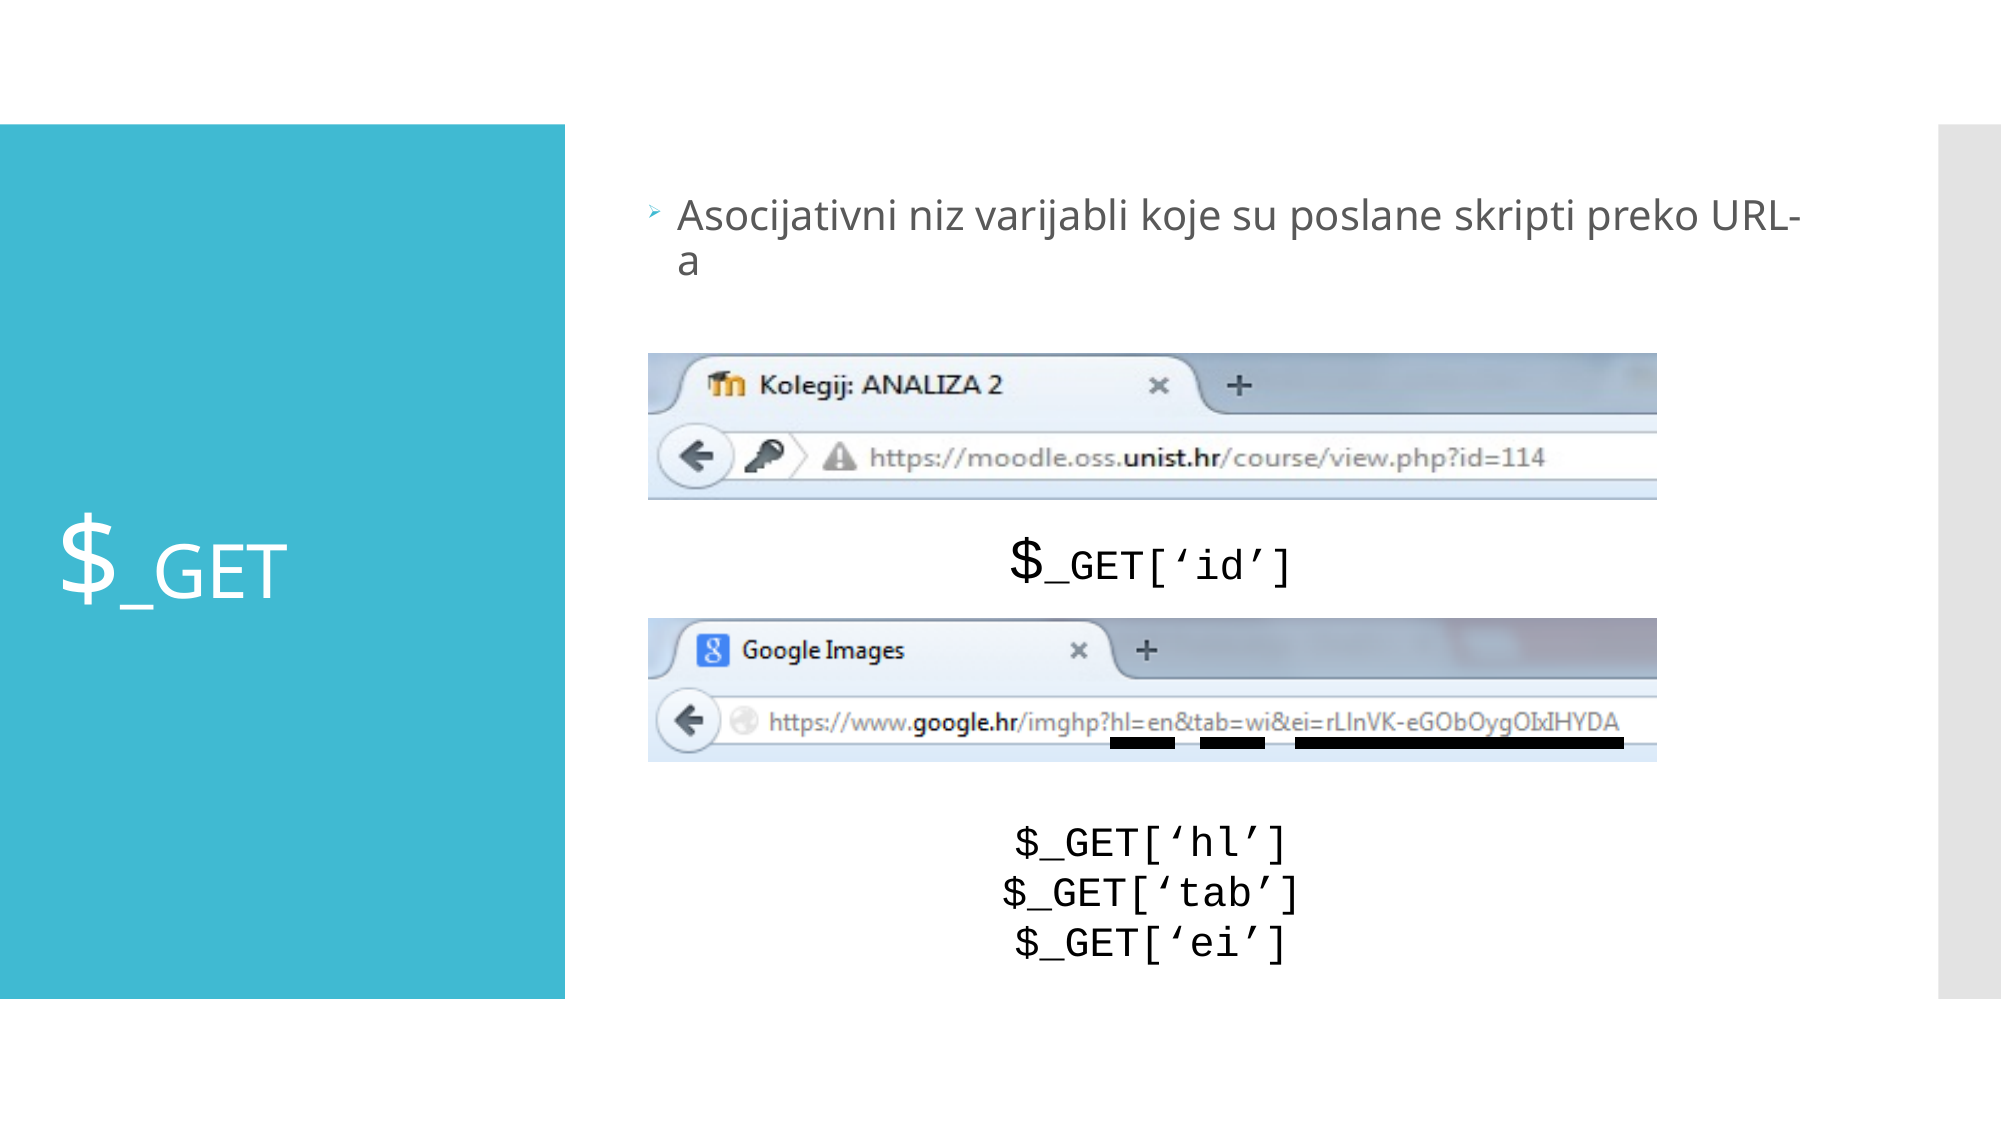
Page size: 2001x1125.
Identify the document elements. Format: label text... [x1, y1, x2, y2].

list Asocijativni niz varijabli koje su poslane skripti preko URL-a [632, 124, 1833, 354]
text_box $_GET[‘hl’] $_GET[‘tab’] $_GET[‘ei’] [648, 807, 1657, 973]
title $_GET [41, 184, 525, 940]
picture [648, 618, 1657, 762]
text_box $_GET[‘id’] [648, 514, 1657, 600]
picture [648, 354, 1657, 500]
